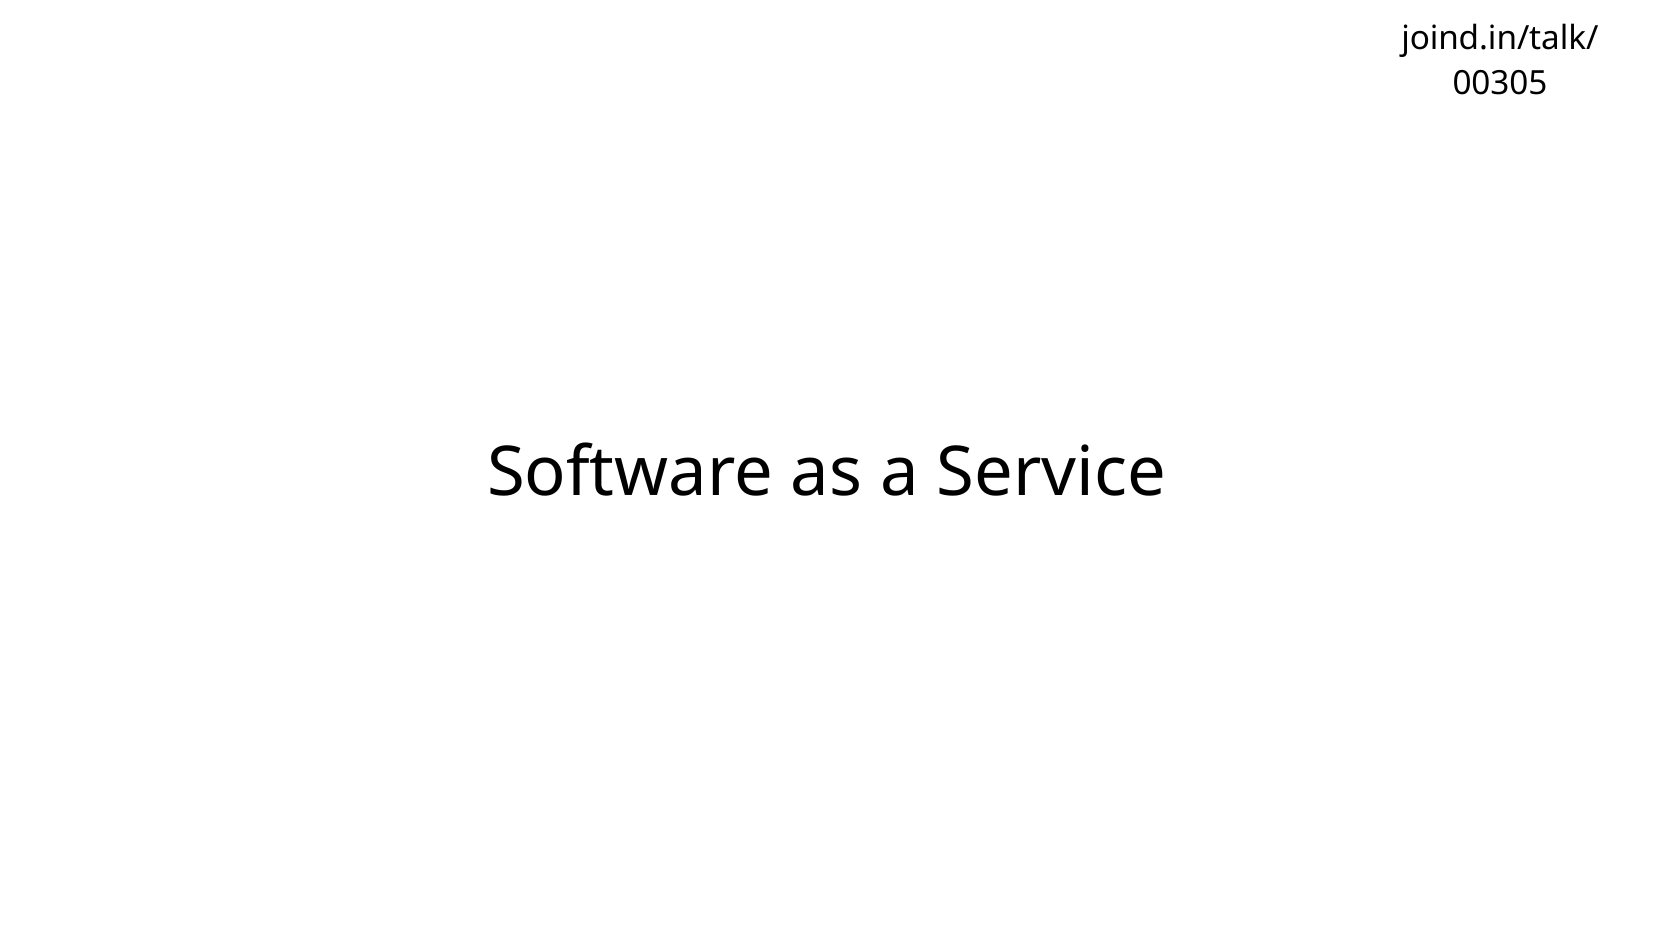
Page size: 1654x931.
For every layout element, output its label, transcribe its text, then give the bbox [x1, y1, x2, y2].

title Software as a Service [82, 391, 1571, 547]
